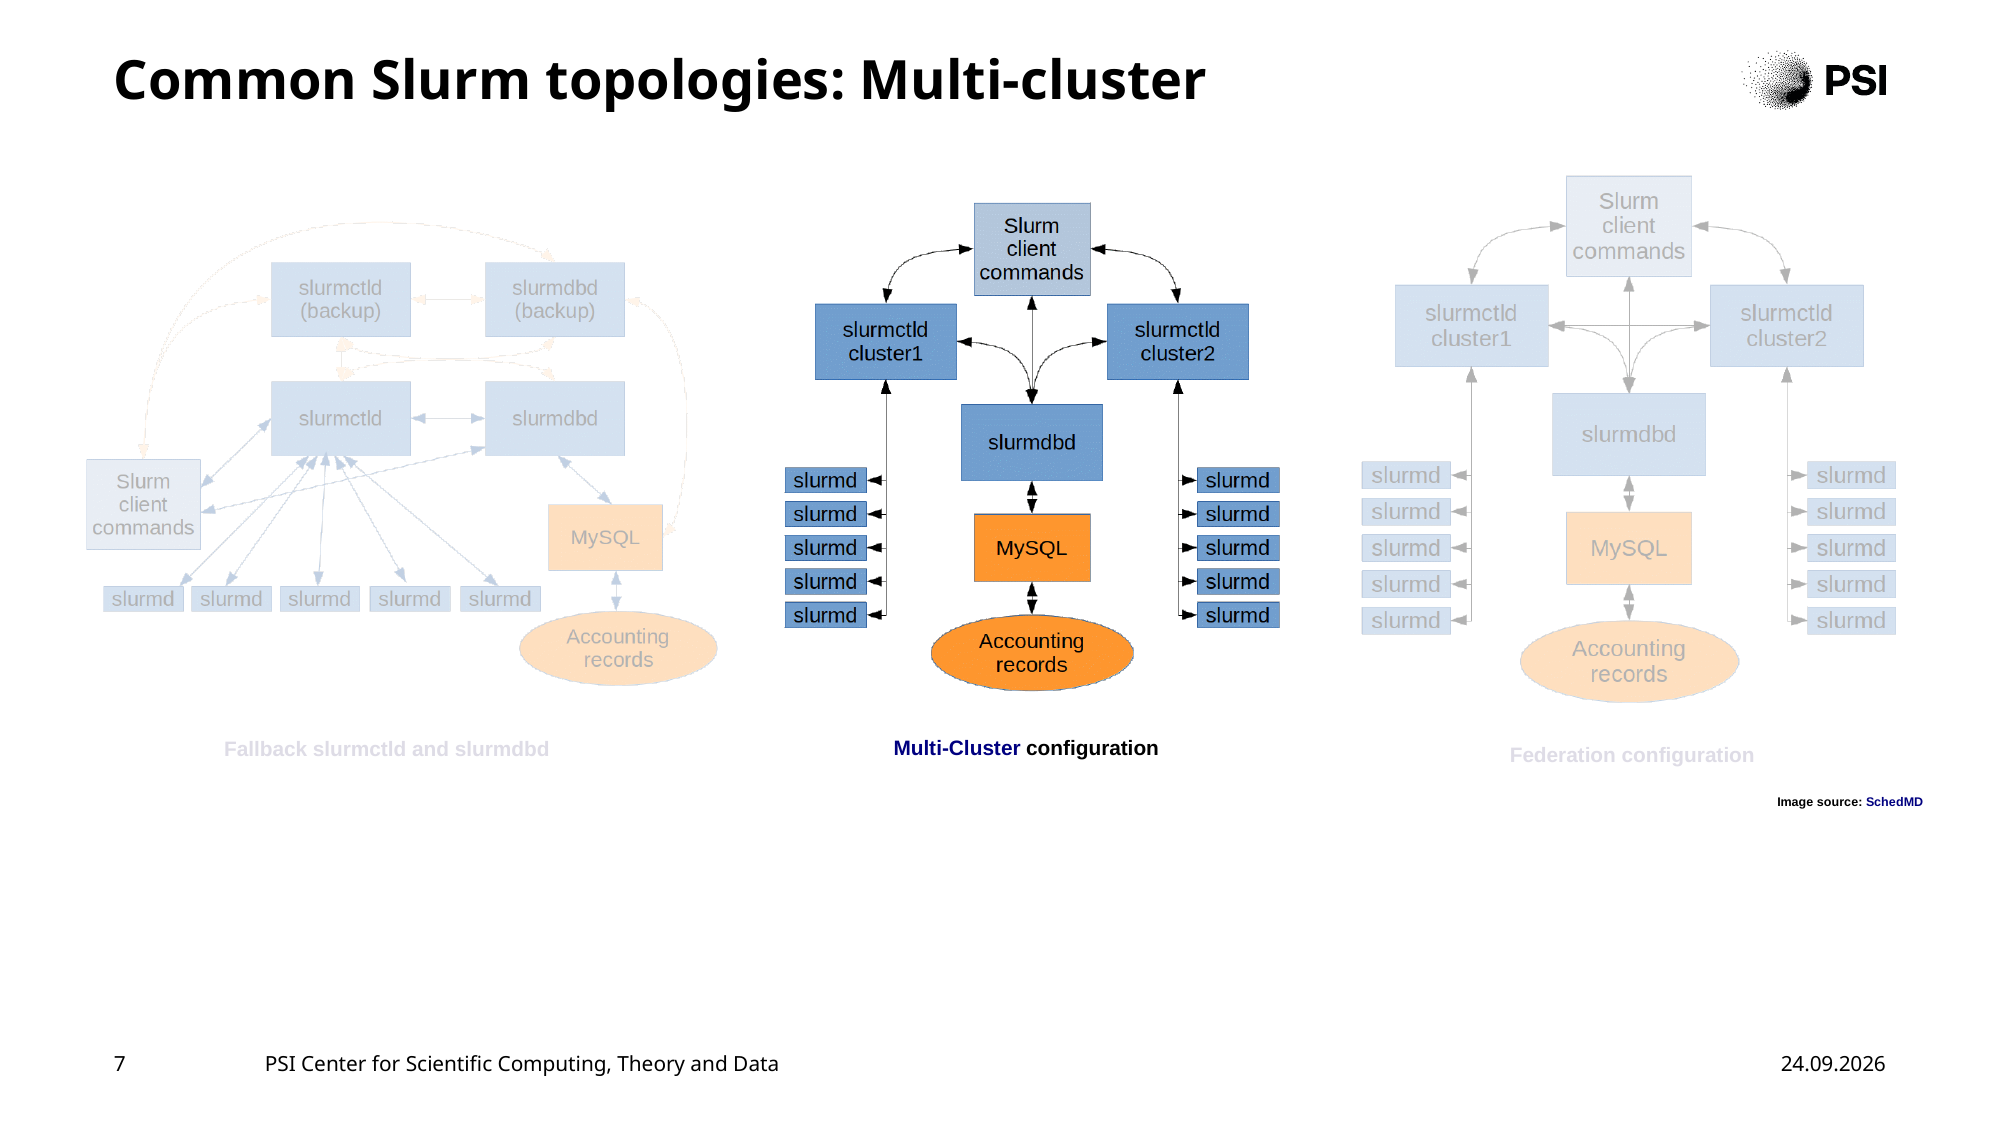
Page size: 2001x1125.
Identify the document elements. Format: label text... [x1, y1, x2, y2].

picture [80, 214, 726, 702]
text_box Federation configuration [1466, 736, 1804, 798]
title Common Slurm topologies: Multi-cluster [114, 45, 1585, 179]
picture [750, 188, 1312, 701]
text_box Image source: SchedMD [1762, 787, 1943, 826]
picture [1341, 158, 1913, 713]
text_box Fallback slurmctld and slurmdbd [199, 730, 581, 792]
text_box Multi-Cluster configuration [854, 729, 1204, 791]
